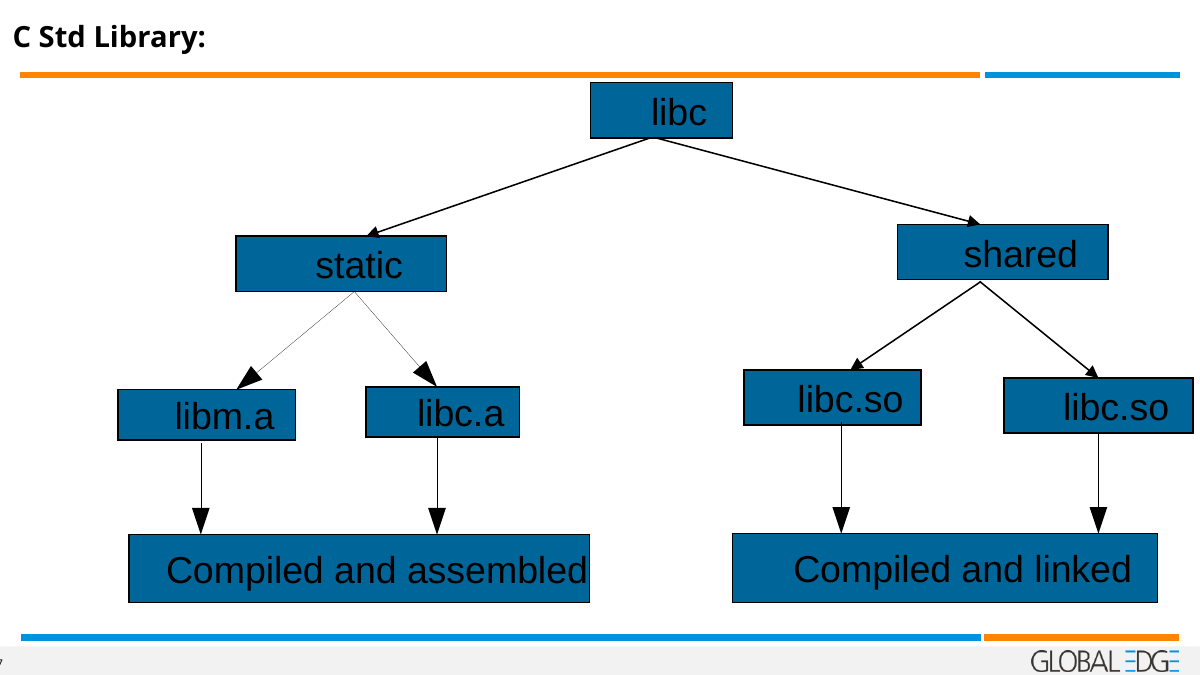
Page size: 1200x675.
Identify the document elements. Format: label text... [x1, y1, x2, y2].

text_box libc.a [366, 386, 520, 437]
text_box libm.a [118, 389, 296, 440]
title C Std Library: [12, 9, 1088, 63]
text_box shared [897, 224, 1109, 280]
text_box libc [590, 82, 733, 139]
picture [1031, 650, 1179, 672]
text_box Compiled and assembled [128, 534, 590, 603]
text_box static [236, 236, 447, 292]
text_box libc.so [744, 369, 922, 426]
text_box Compiled and linked [732, 533, 1158, 603]
text_box libc.so [1003, 377, 1193, 434]
